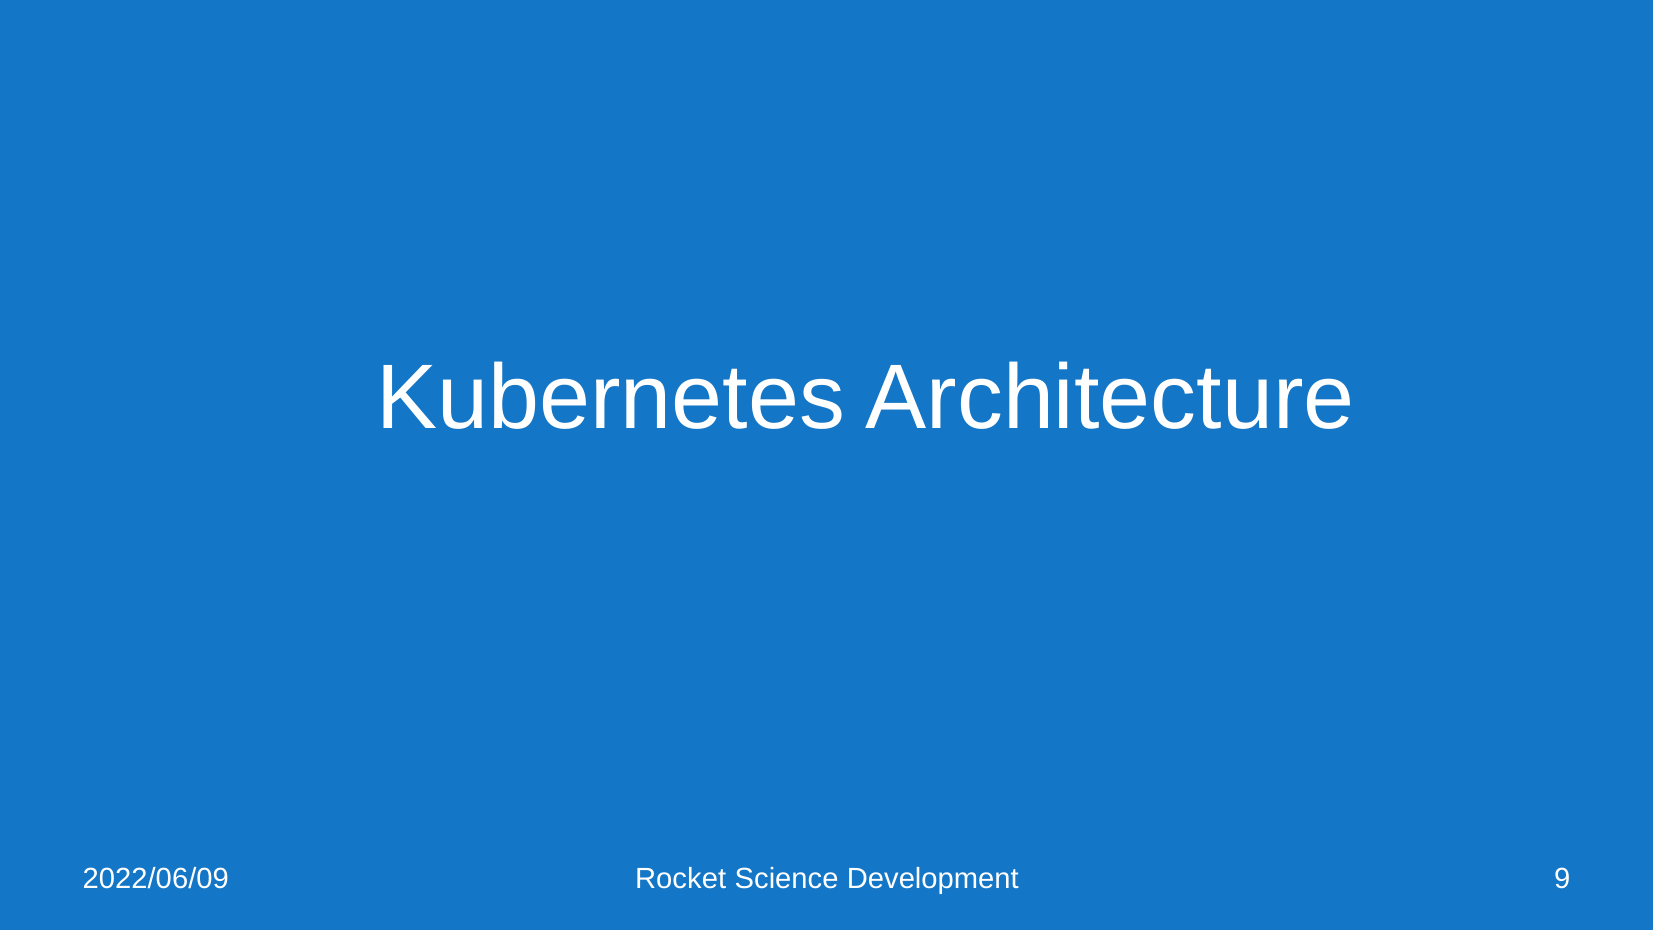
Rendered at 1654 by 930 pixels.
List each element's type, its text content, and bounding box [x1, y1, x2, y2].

title Kubernetes Architecture [86, 187, 1575, 606]
